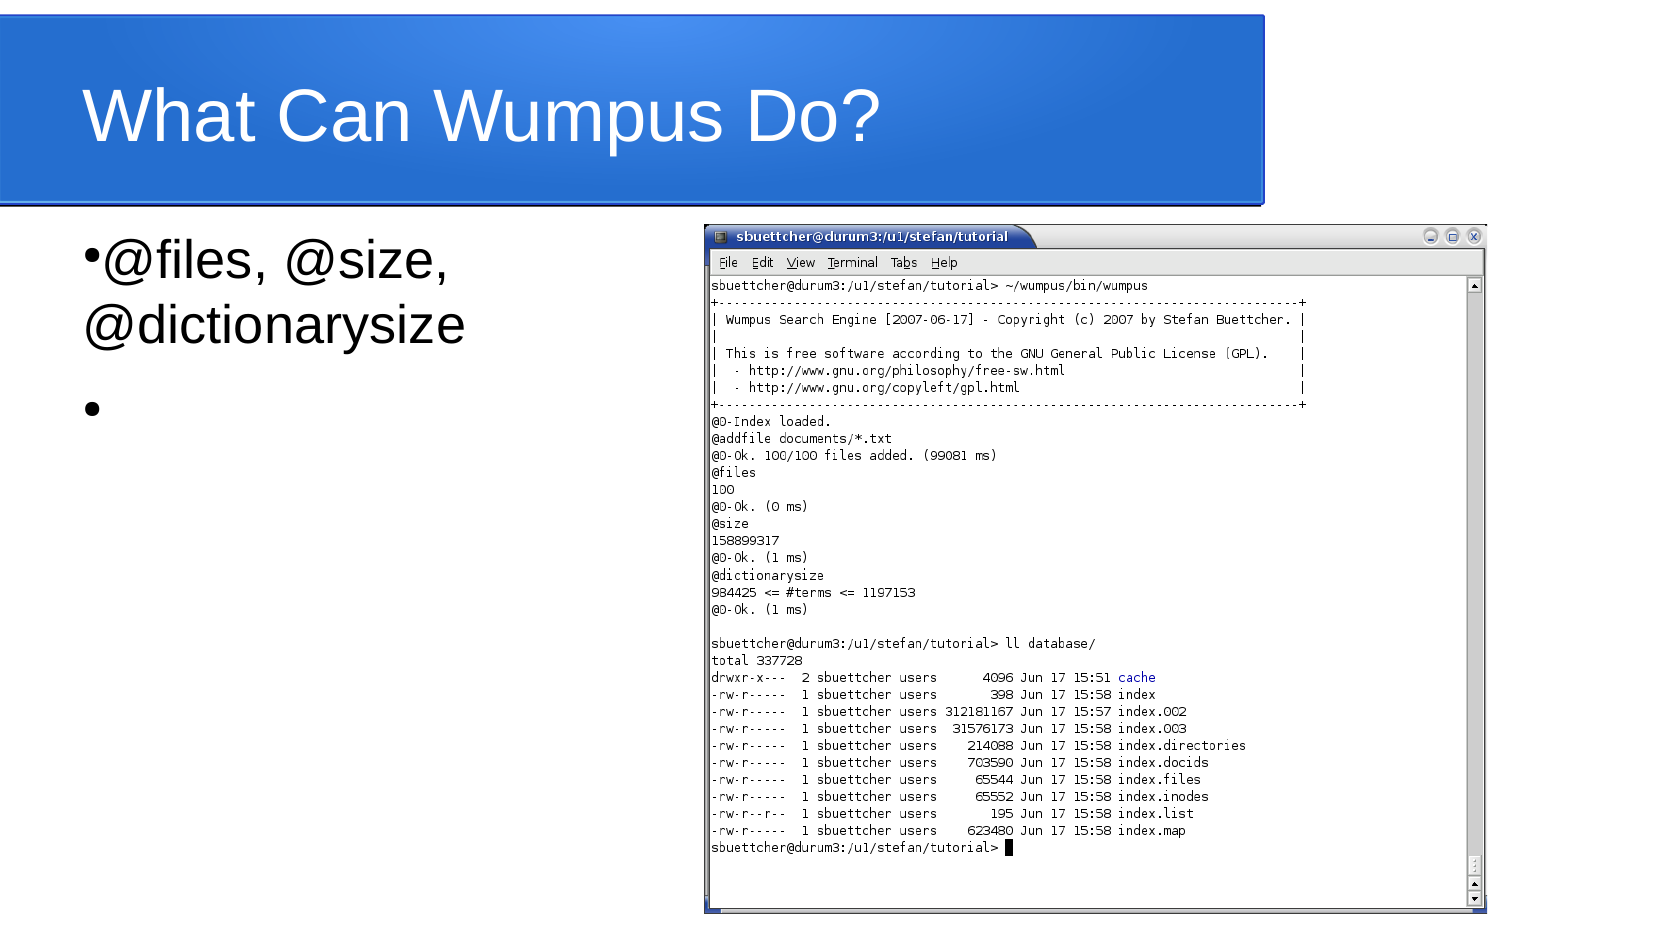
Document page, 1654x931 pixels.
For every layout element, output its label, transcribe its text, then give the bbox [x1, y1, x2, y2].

picture [704, 224, 1488, 914]
list @files, @size, @dictionarysize [82, 224, 591, 764]
title What Can Wumpus Do? [82, 35, 1235, 189]
